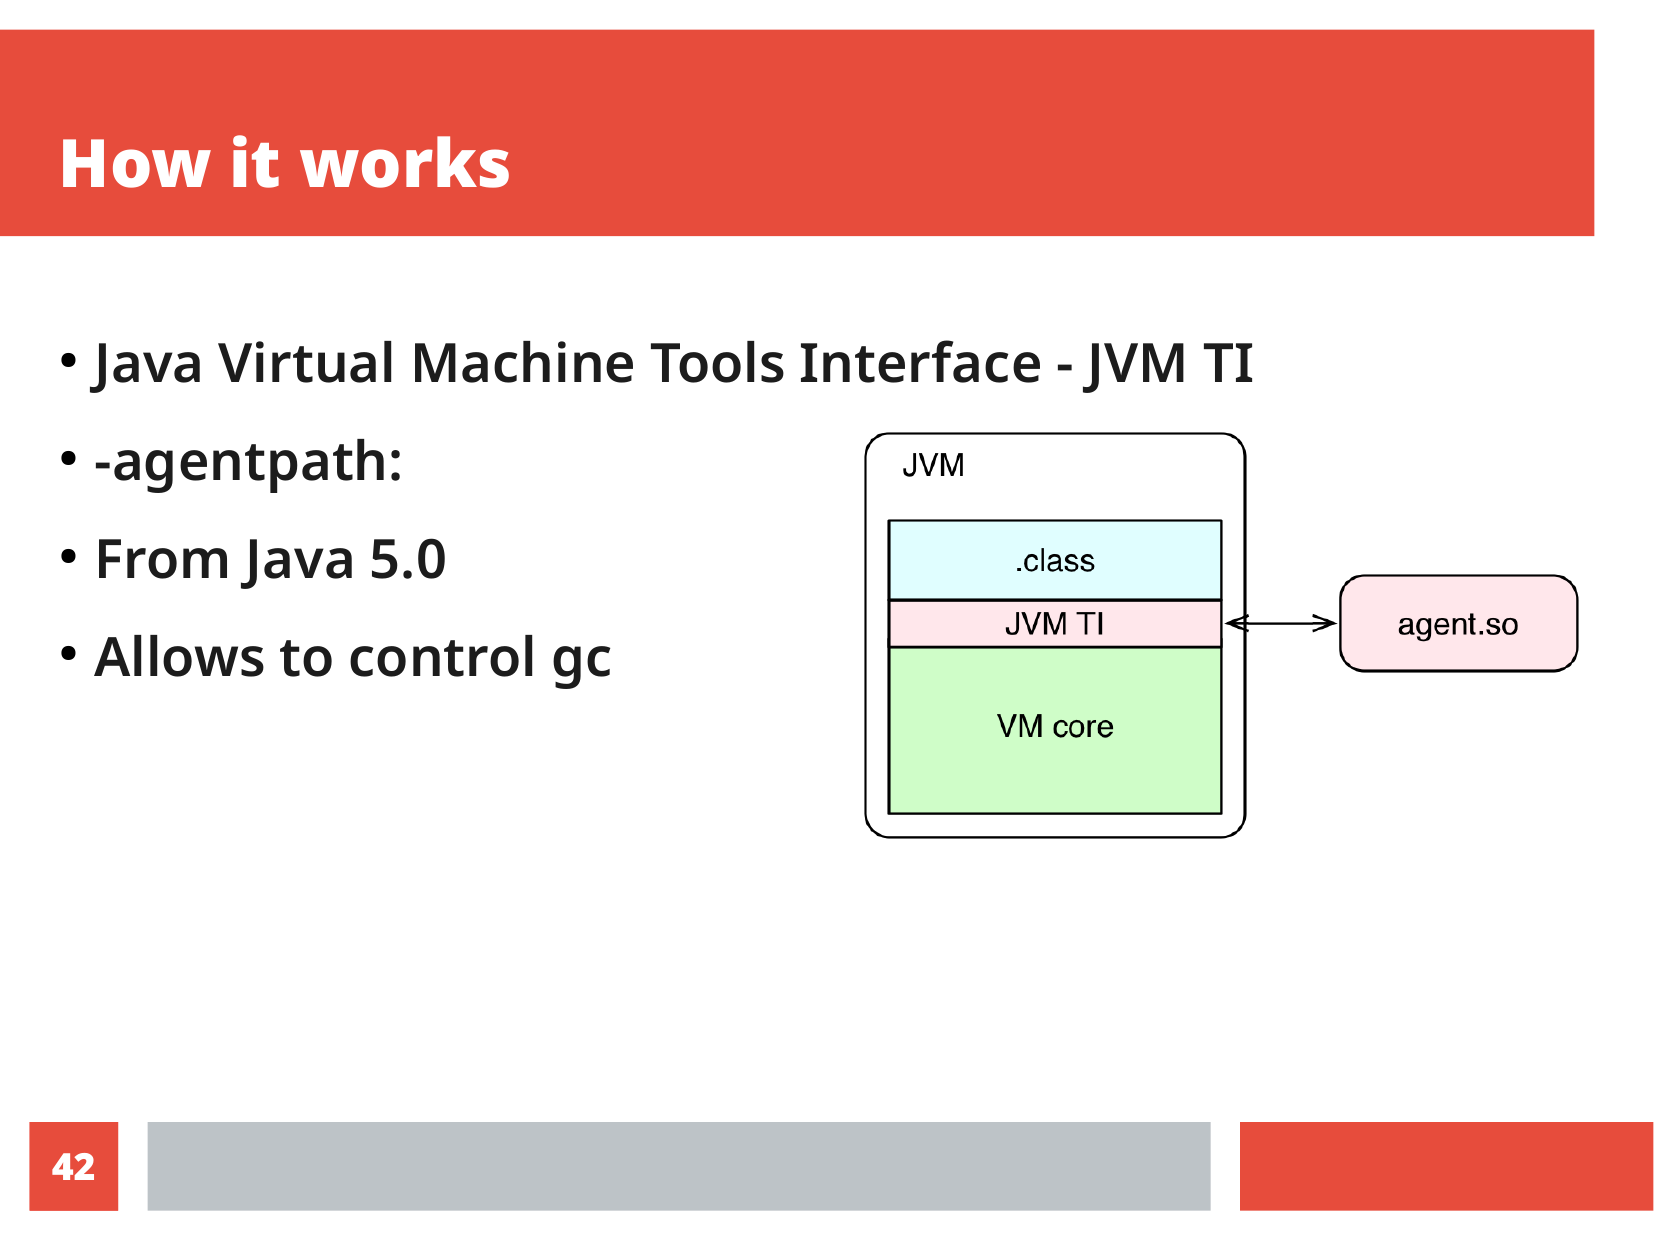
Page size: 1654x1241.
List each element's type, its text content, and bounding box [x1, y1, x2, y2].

title How it works [59, 59, 1595, 207]
picture [860, 428, 1582, 842]
list Java Virtual Machine Tools Interface - JVM TI -agentpath: From Java 5.0 Allows to control gc [59, 324, 1565, 1093]
